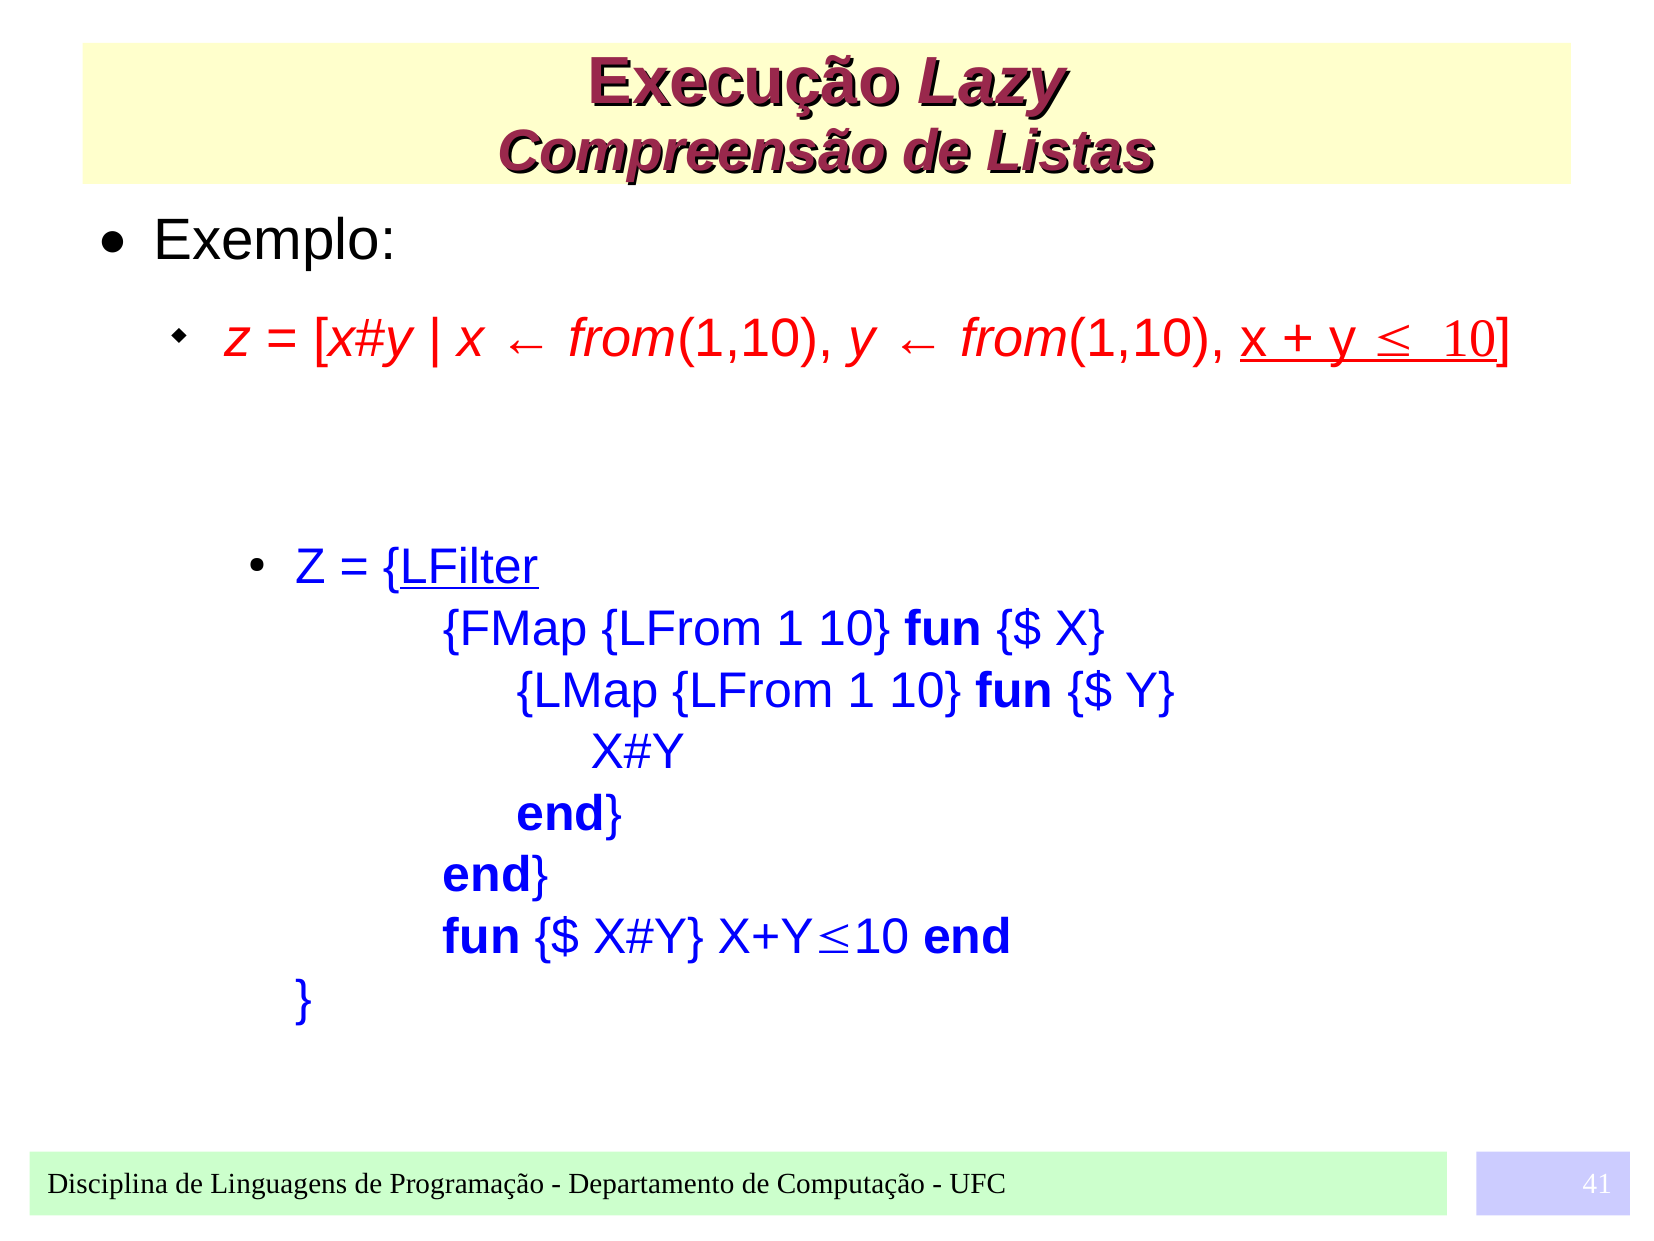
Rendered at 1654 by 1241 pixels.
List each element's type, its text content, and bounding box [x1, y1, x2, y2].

title Execução Lazy Compreensão de Listas [82, 42, 1571, 184]
list Exemplo: z = [x#y | x ← from(1,10), y ← from(1,10), x + y  10] Z = {LFilter {FMap {LFrom 1 10} fun {$ X} {LMap {LFrom 1 10} fun {$ Y} X#Y end} end} fun {$ X#Y} X+Y10 end } [82, 206, 1571, 1137]
